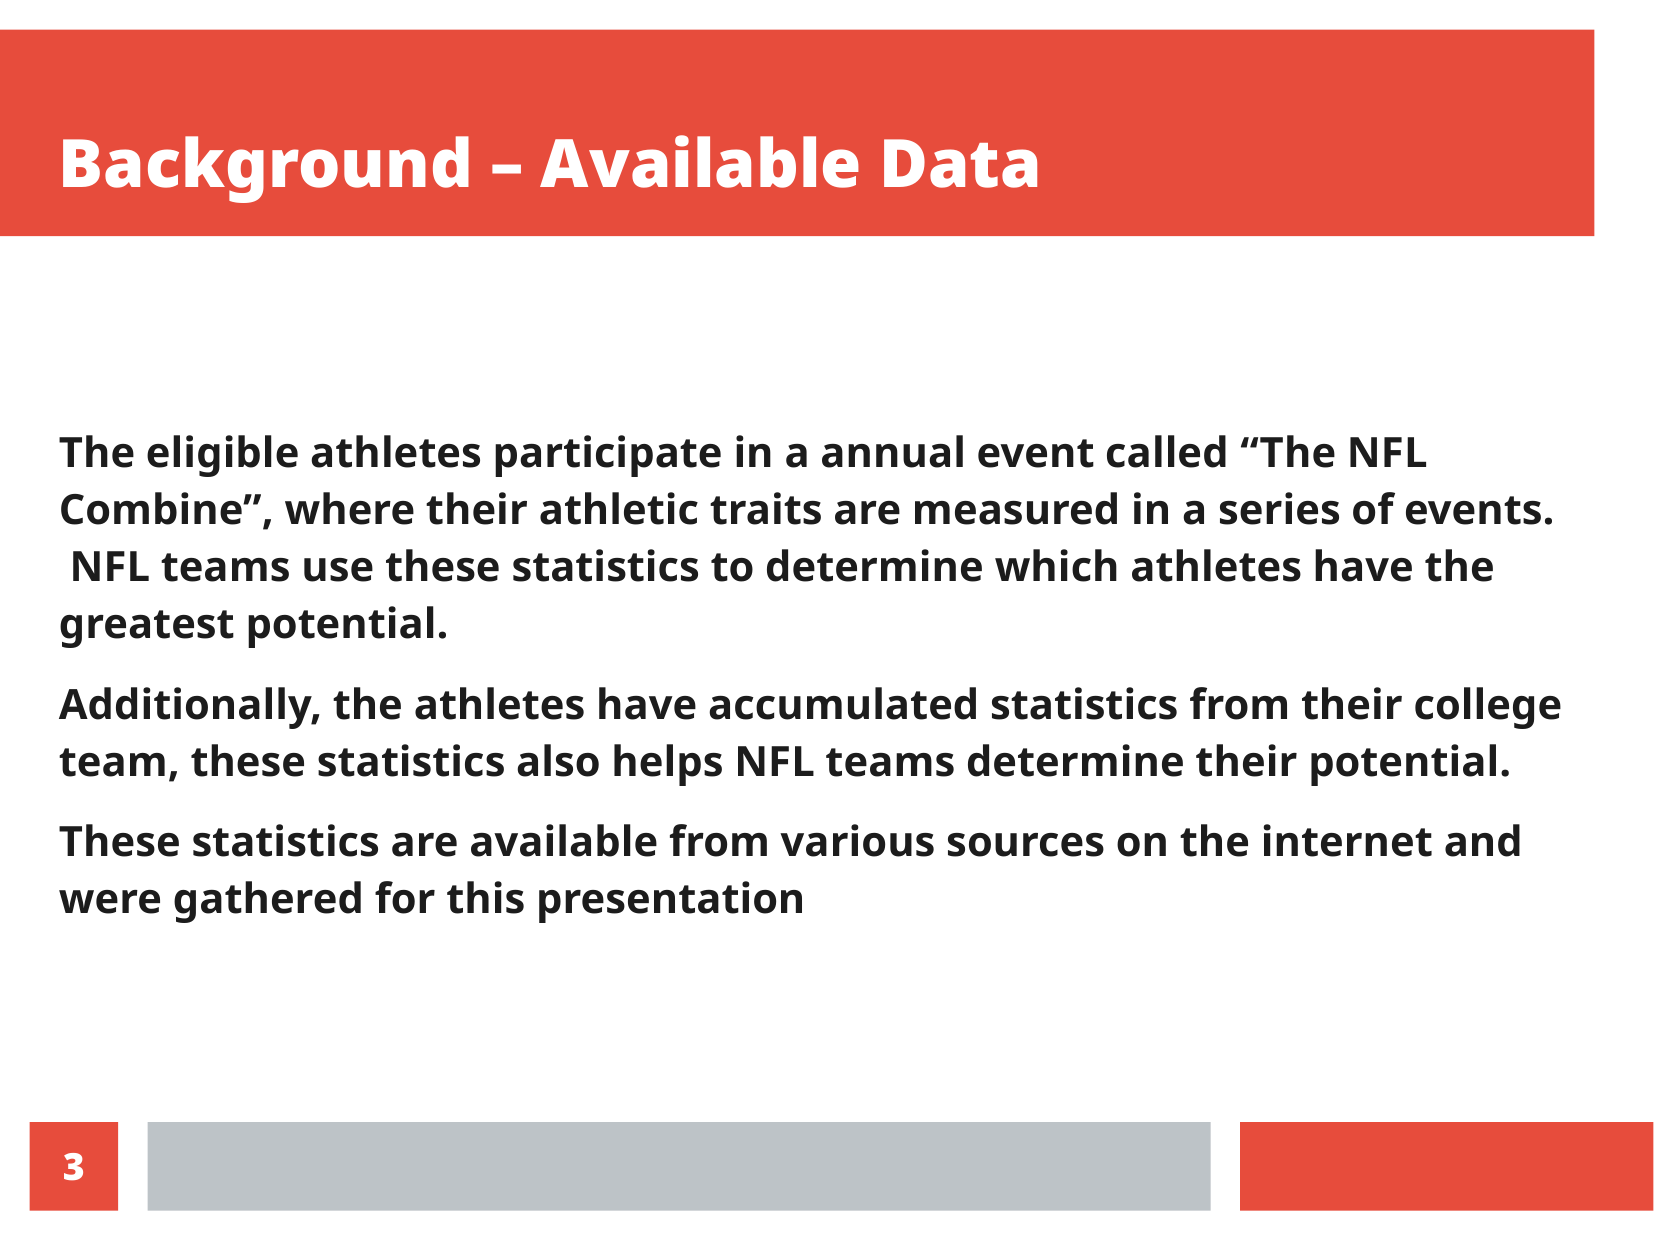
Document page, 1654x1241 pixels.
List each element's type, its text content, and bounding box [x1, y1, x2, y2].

title Background – Available Data [59, 59, 1595, 207]
list The eligible athletes participate in a annual event called “The NFL Combine”, where their athletic traits are measured in a series of events. NFL teams use these statistics to determine which athletes have the greatest potential. Additionally, the athletes have accumulated statistics from their college team, these statistics also helps NFL teams determine their potential. These statistics are available from various sources on the internet and were gathered for this presentation [59, 324, 1565, 1093]
